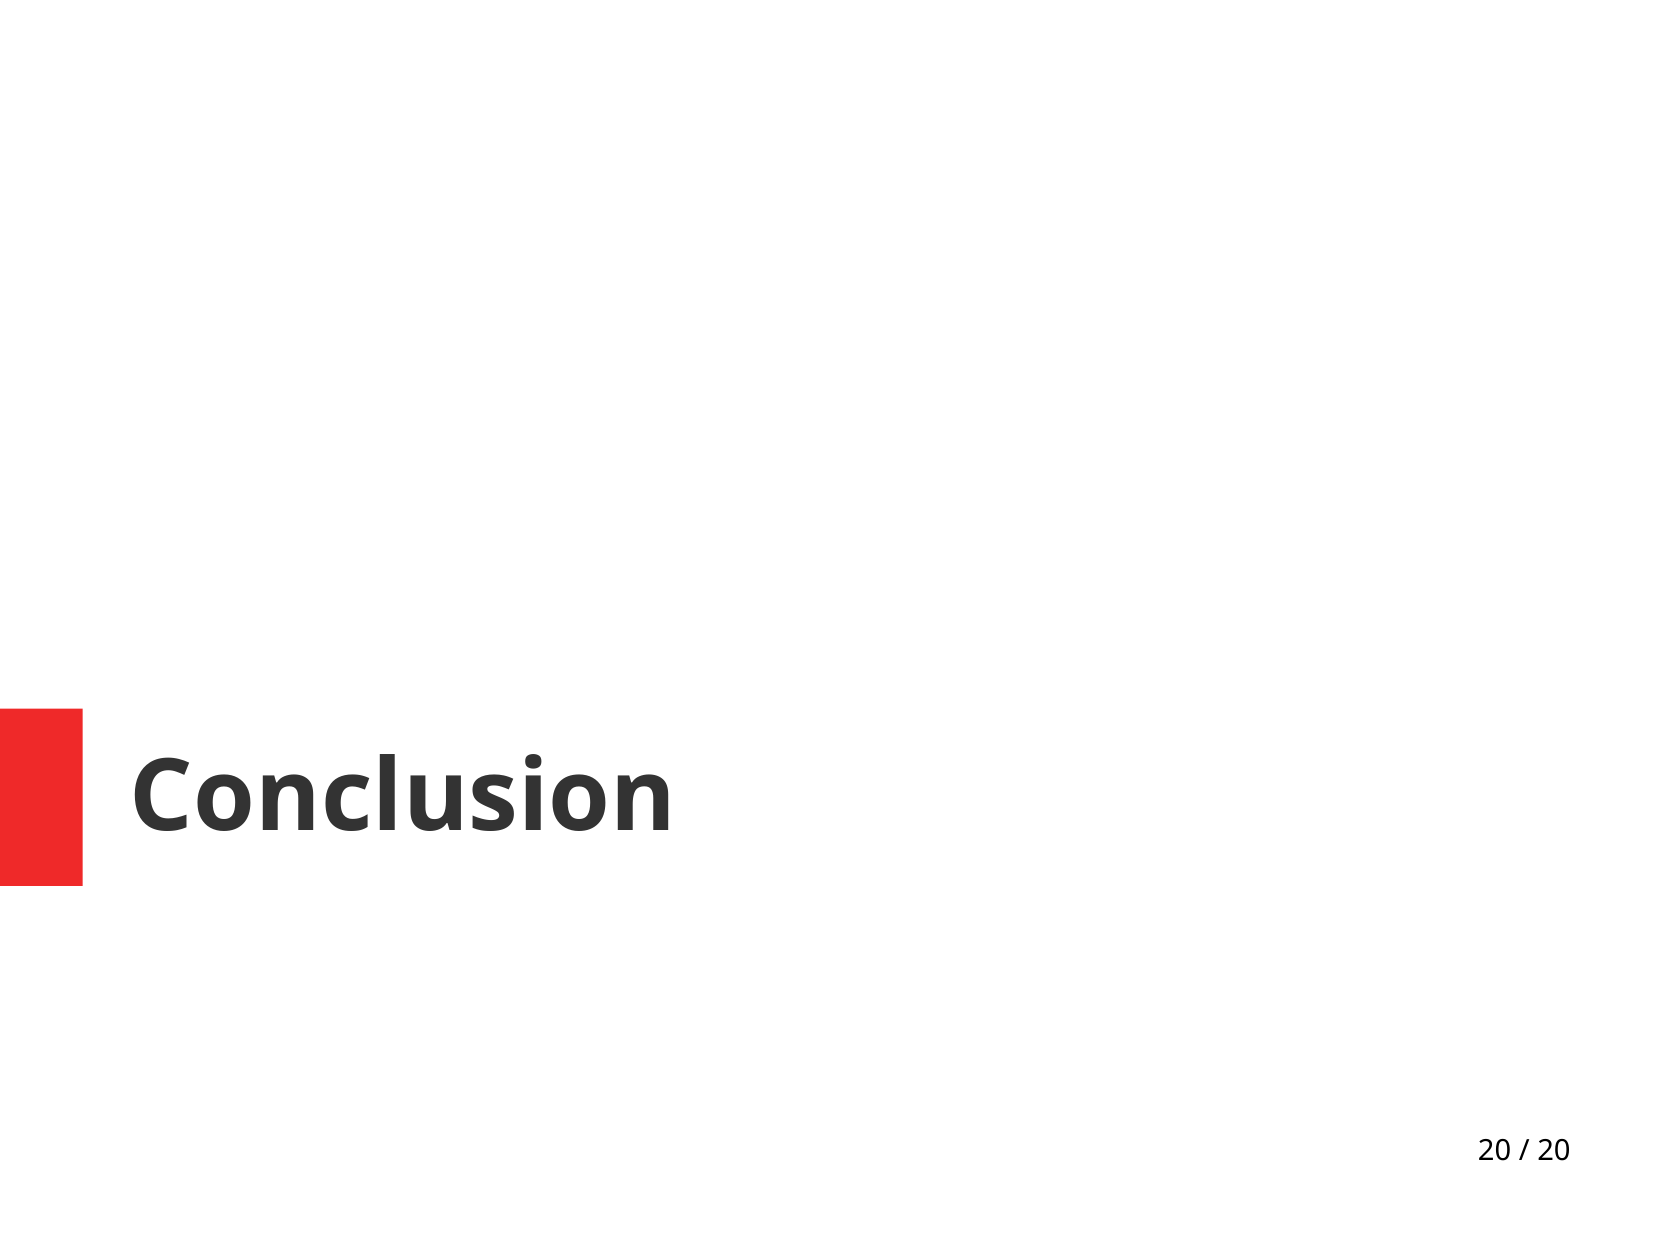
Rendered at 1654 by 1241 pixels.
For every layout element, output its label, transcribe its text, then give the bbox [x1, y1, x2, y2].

title Conclusion [129, 655, 1536, 928]
